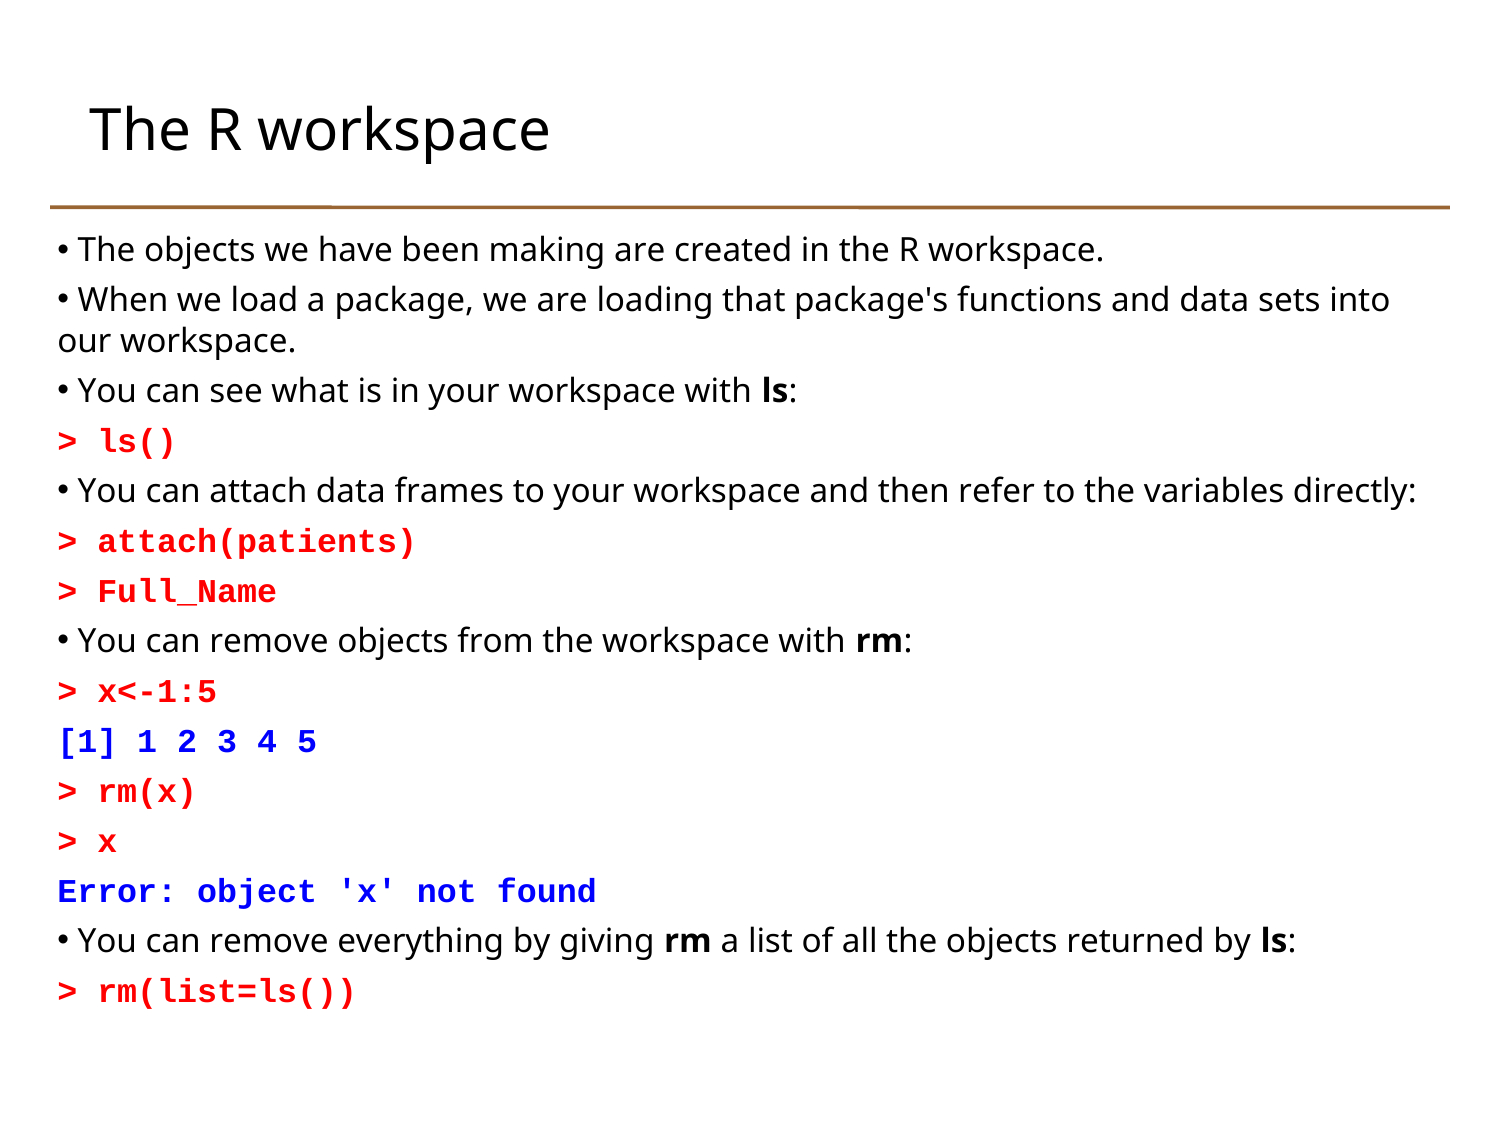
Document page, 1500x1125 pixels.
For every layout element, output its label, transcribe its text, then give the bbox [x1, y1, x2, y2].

text_box The objects we have been making are created in the R workspace. When we load a package, we are loading that package's functions and data sets into our workspace. You can see what is in your workspace with ls: > ls() You can attach data frames to your workspace and then refer to the variables directly: > attach(patients) > Full_Name You can remove objects from the workspace with rm: > x<-1:5 [1] 1 2 3 4 5 > rm(x) > x Error: object 'x' not found You can remove everything by giving rm a list of all the objects returned by ls: > rm(list=ls()) [57, 227, 1438, 946]
text_box The R workspace [75, 32, 1425, 221]
